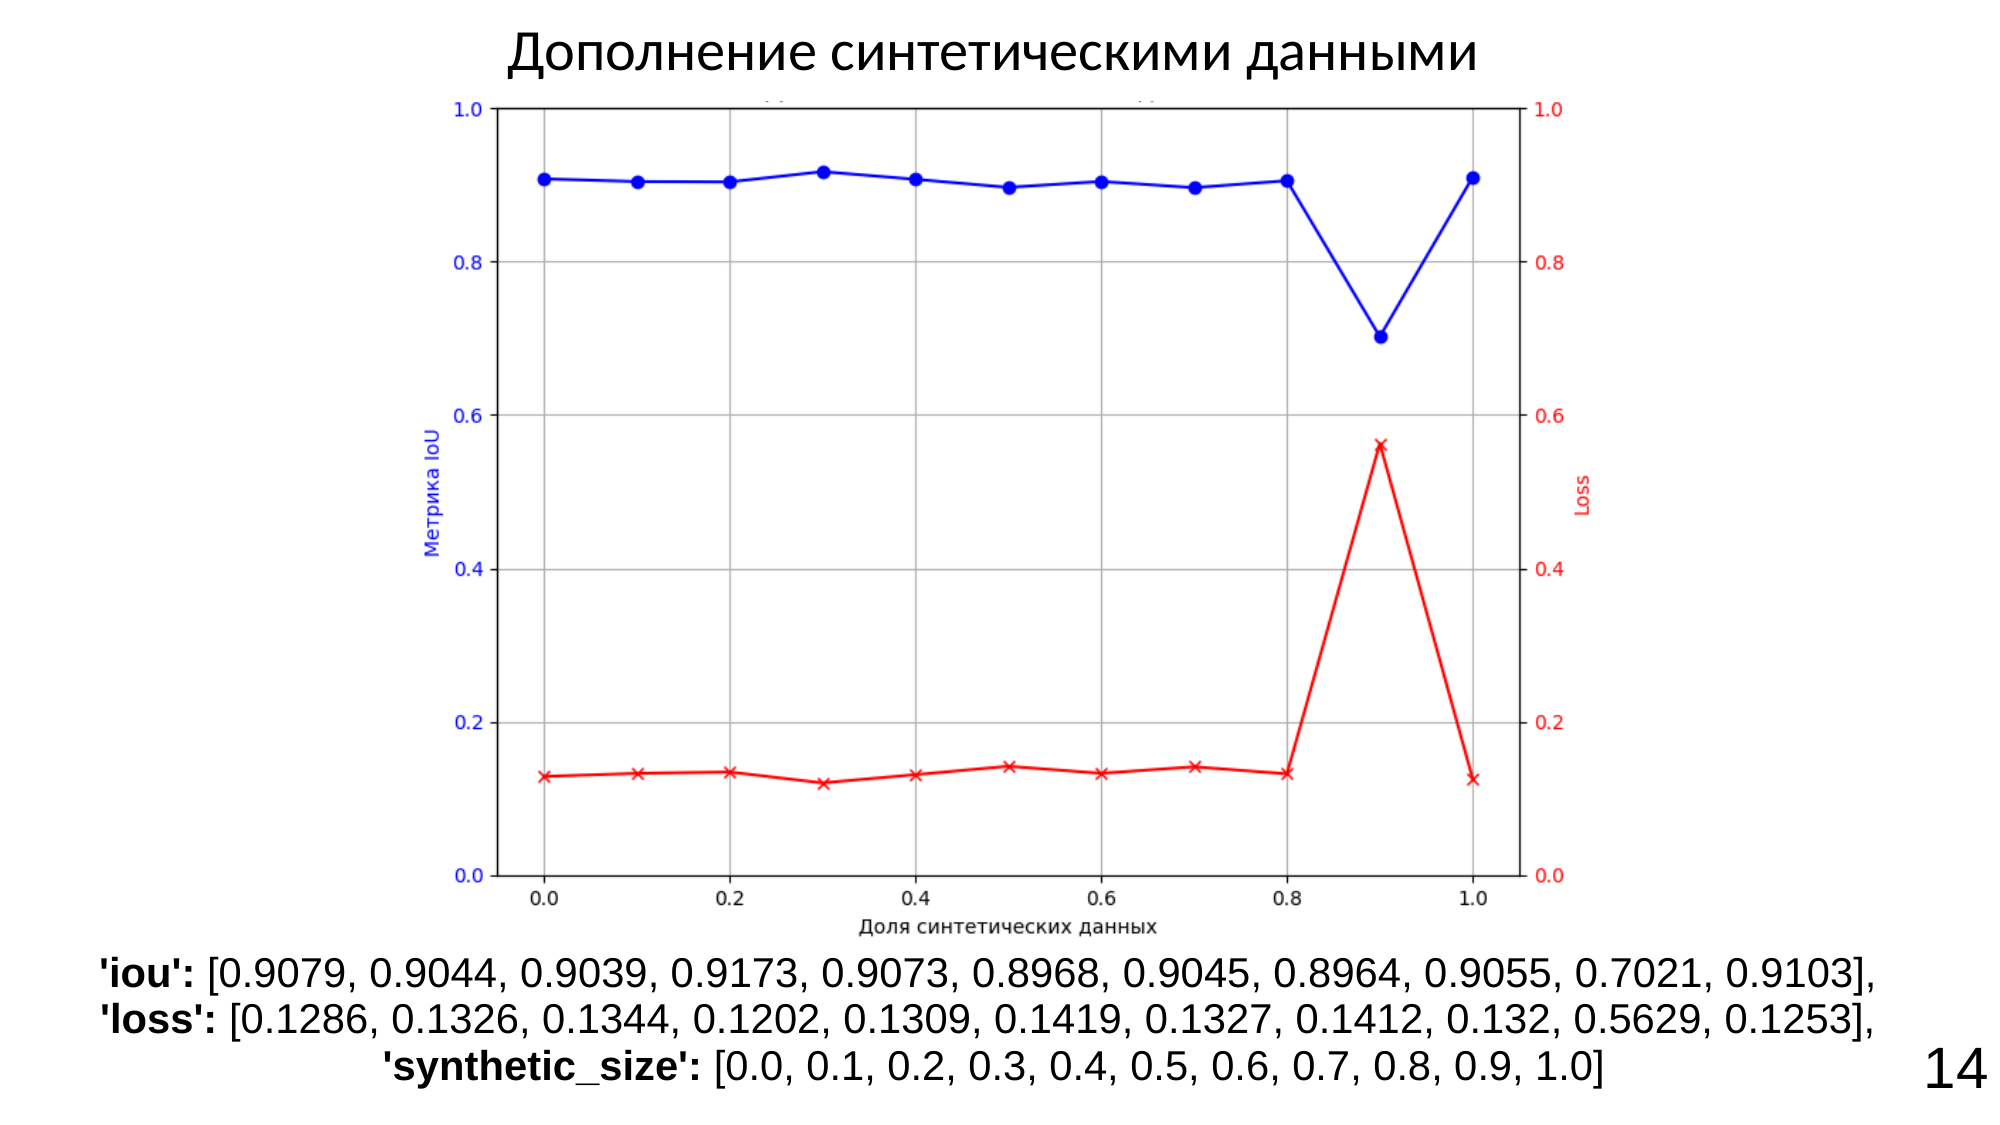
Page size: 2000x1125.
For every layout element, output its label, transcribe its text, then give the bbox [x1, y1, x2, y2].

title Дополнение синтетическими данными [75, 0, 1913, 113]
picture [412, 113, 1596, 938]
text_box 'iou': [0.9079, 0.9044, 0.9039, 0.9173, 0.9073, 0.8968, 0.9045, 0.8964, 0.9055, 0.7021, 0.9103], 'loss': [0.1286, 0.1326, 0.1344, 0.1202, 0.1309, 0.1419, 0.1327, 0.1412, 0.132, 0.5629, 0.1253], 'synthetic_size': [0.0, 0.1, 0.2, 0.3, 0.4, 0.5, 0.6, 0.7, 0.8, 0.9, 1.0] [37, 900, 1951, 1097]
title 14 [1912, 1012, 2000, 1125]
